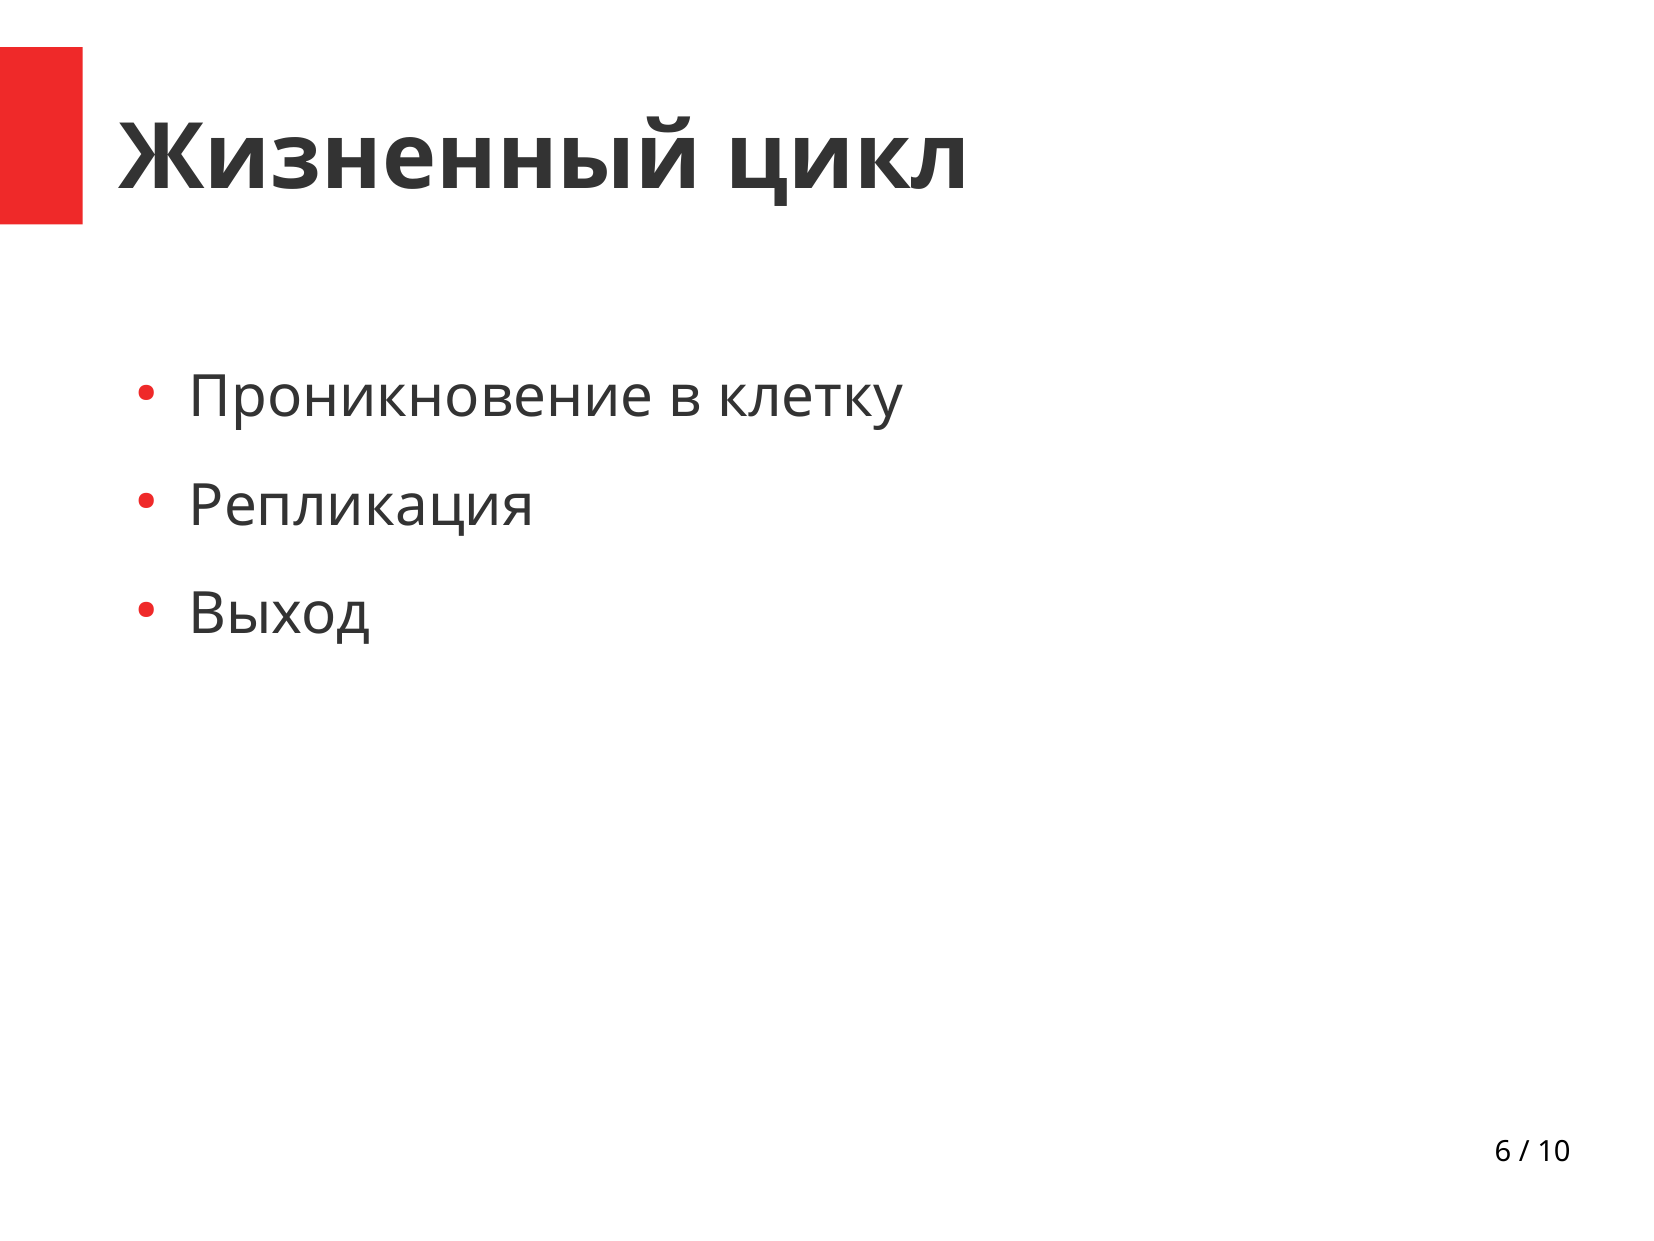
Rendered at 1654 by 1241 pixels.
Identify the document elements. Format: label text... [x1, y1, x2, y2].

title Жизненный цикл [118, 49, 1571, 257]
list Проникновение в клетку Репликация Выход [118, 354, 1536, 1074]
